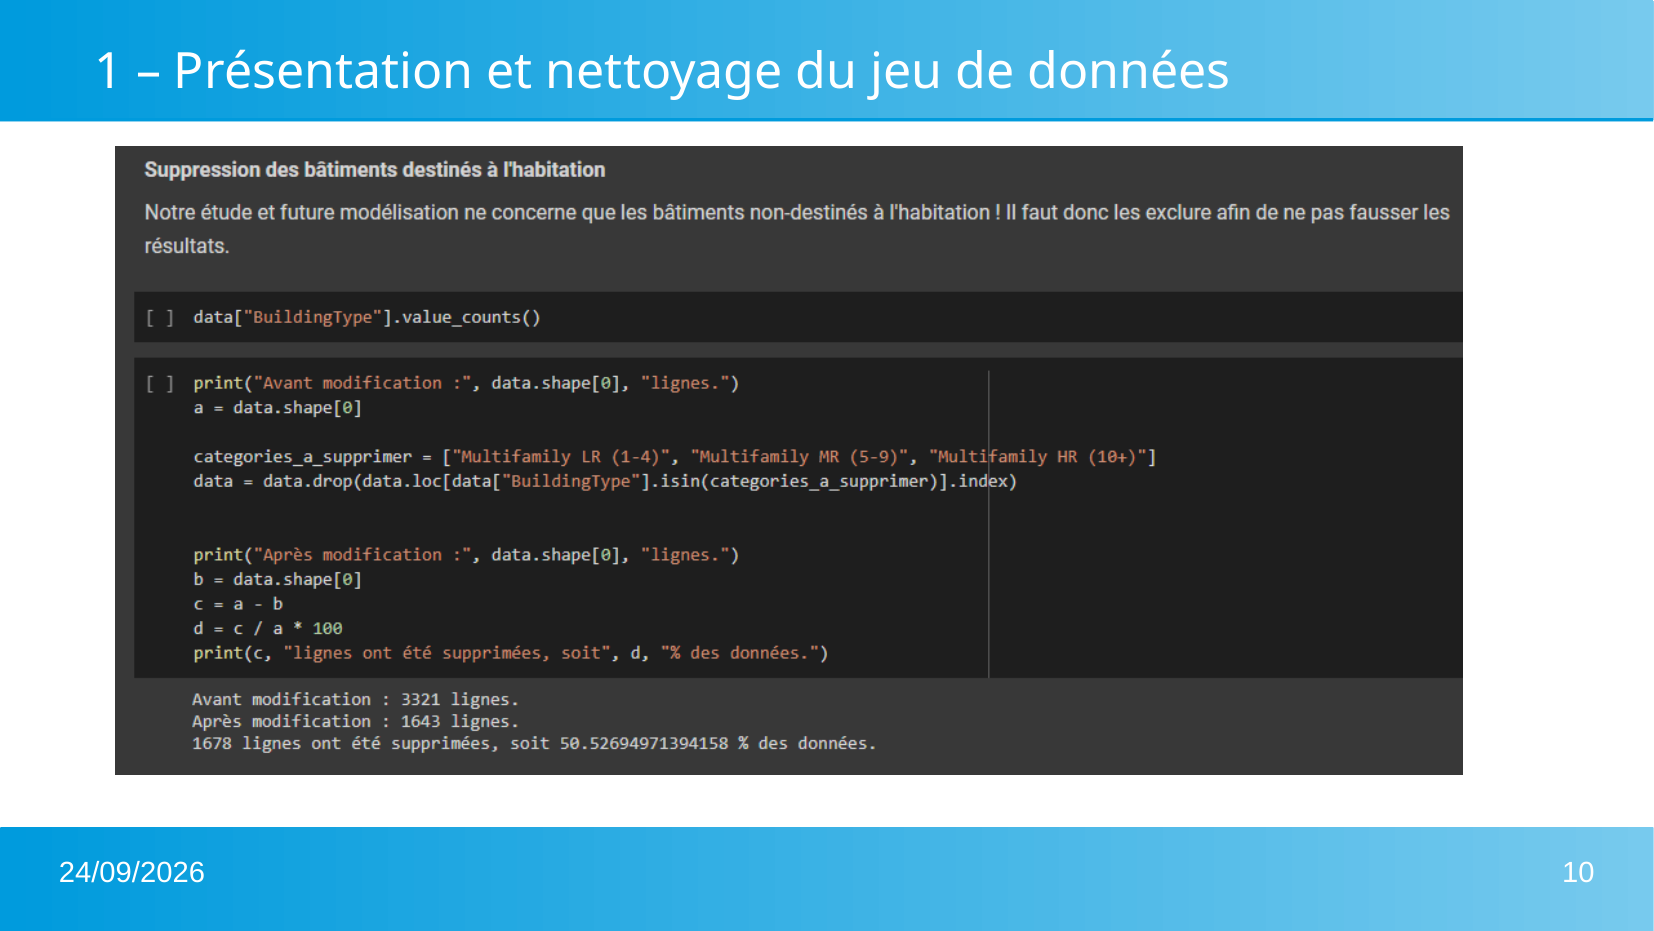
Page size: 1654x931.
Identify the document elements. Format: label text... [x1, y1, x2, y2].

picture [115, 146, 1463, 775]
title 1 – Présentation et nettoyage du jeu de données [59, 29, 1595, 108]
